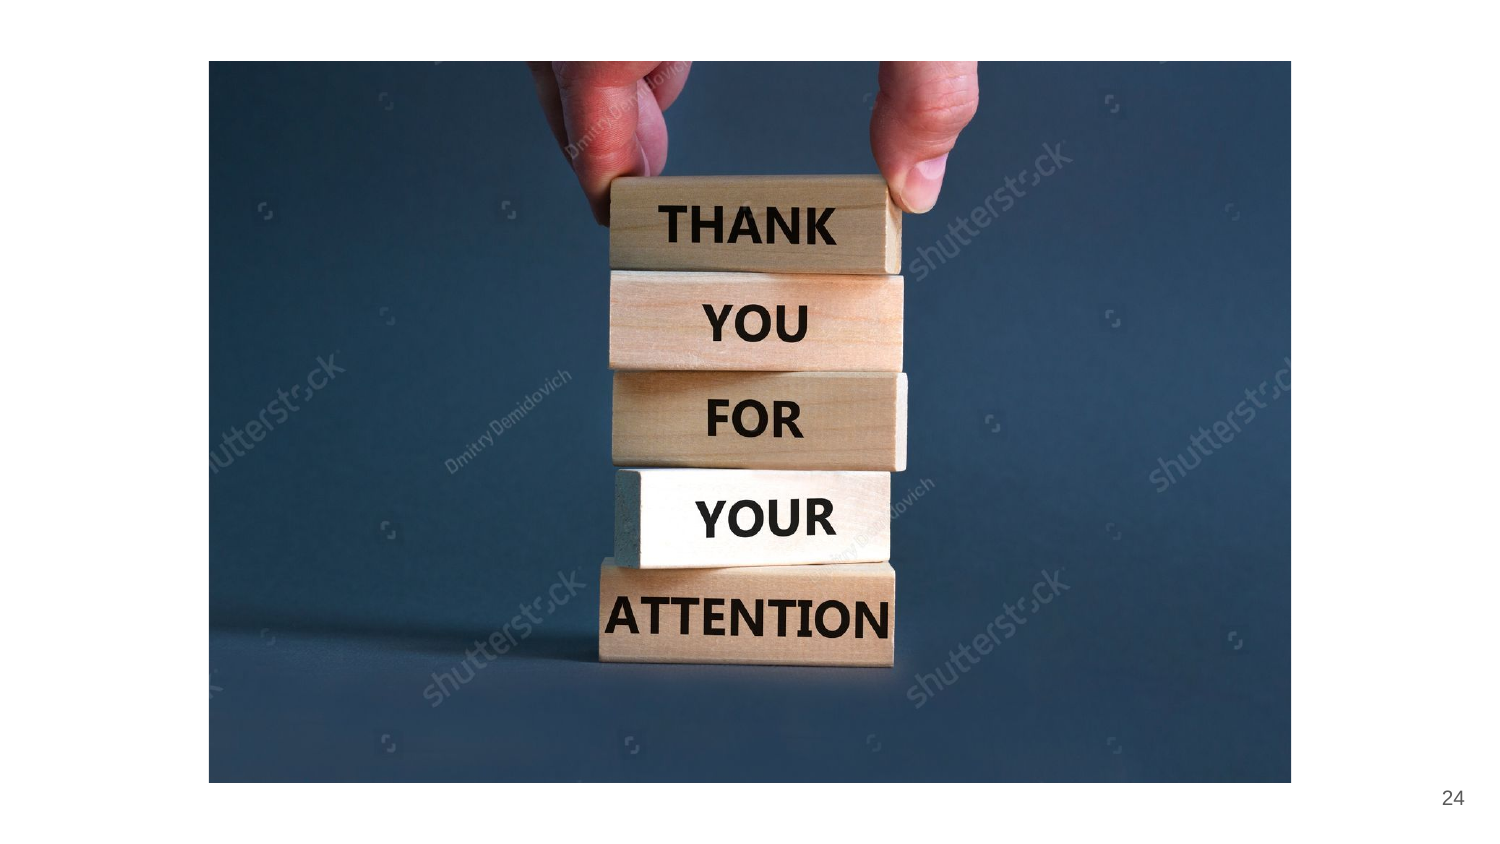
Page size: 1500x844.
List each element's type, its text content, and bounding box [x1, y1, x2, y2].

slide_number <number> [1389, 764, 1480, 830]
picture [208, 61, 1292, 783]
